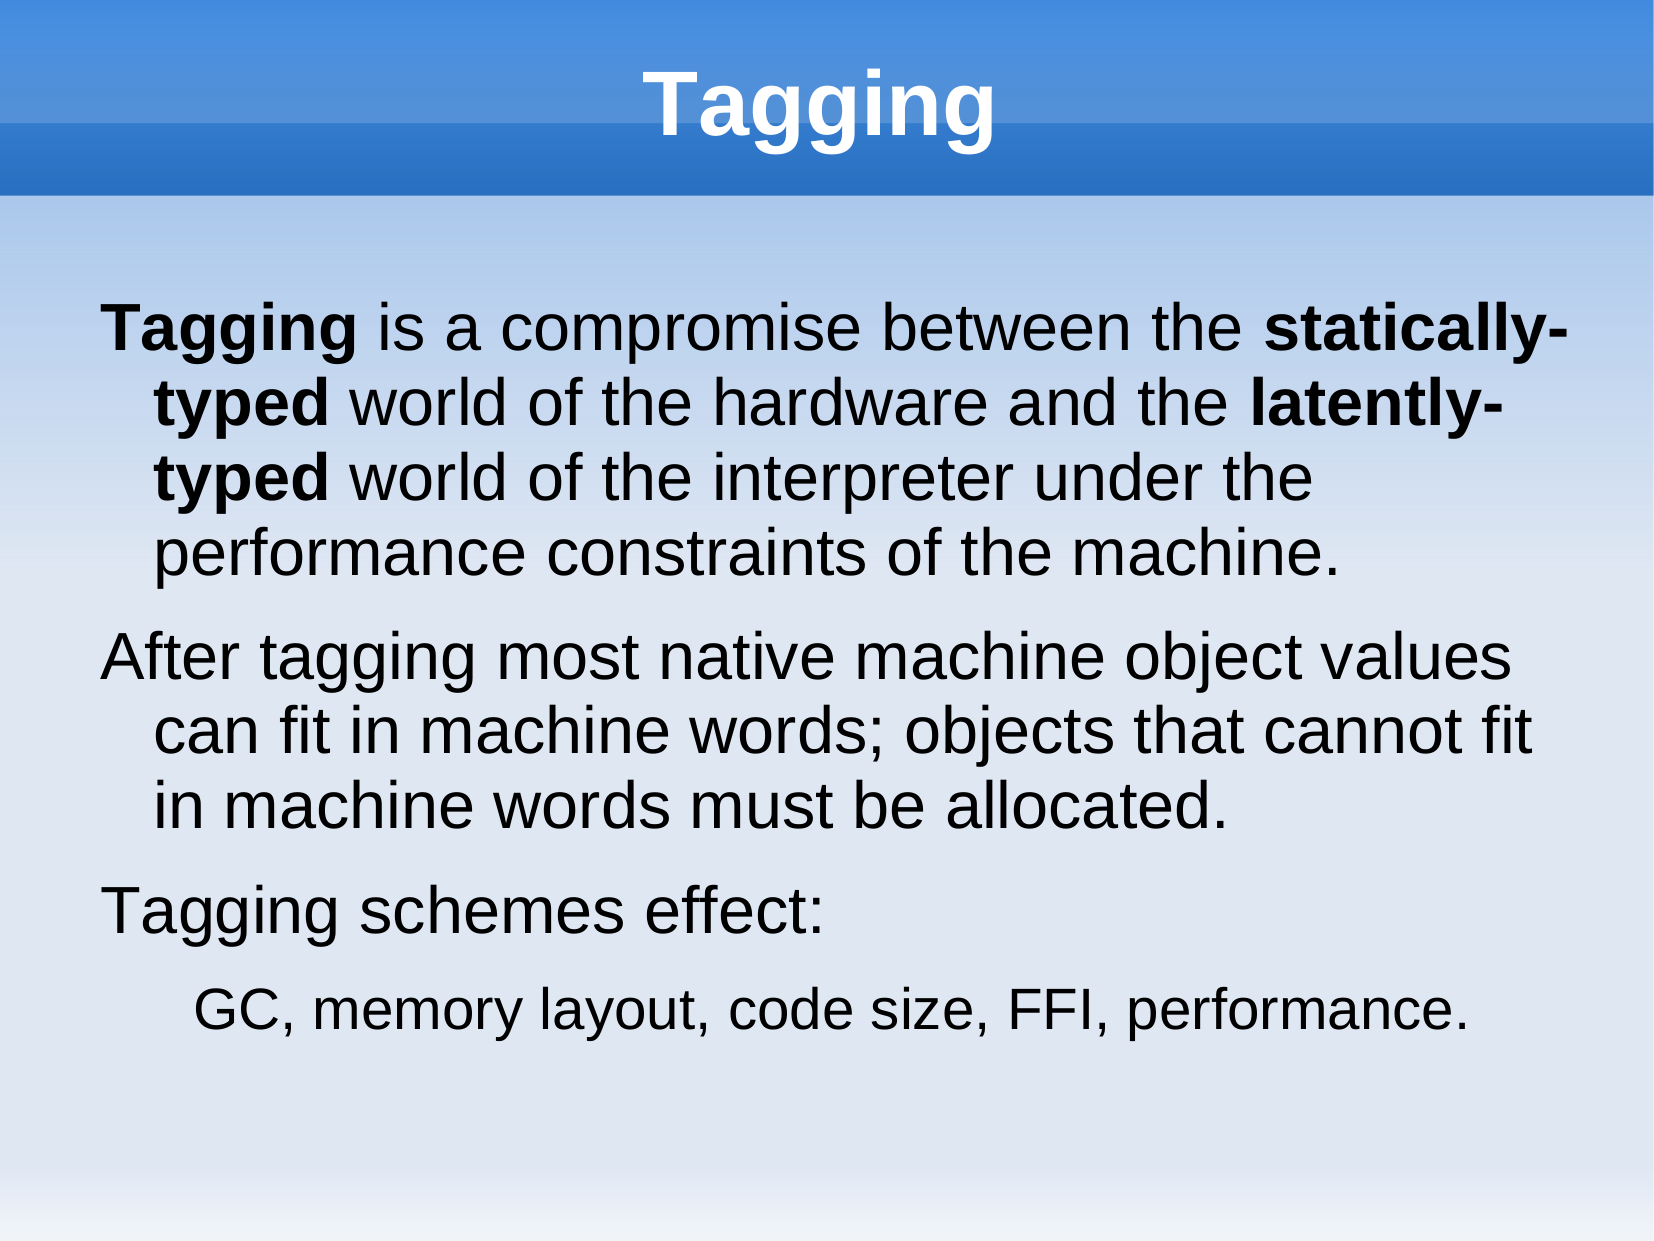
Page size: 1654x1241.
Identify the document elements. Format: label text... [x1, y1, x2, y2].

picture [0, 0, 1654, 1241]
title Tagging [76, 7, 1565, 200]
list Tagging is a compromise between the statically-typed world of the hardware and the latently-typed world of the interpreter under the performance constraints of the machine. After tagging most native machine object values can fit in machine words; objects that cannot fit in machine words must be allocated. Tagging schemes effect: GC, memory layout, code size, FFI, performance. [82, 290, 1571, 1094]
